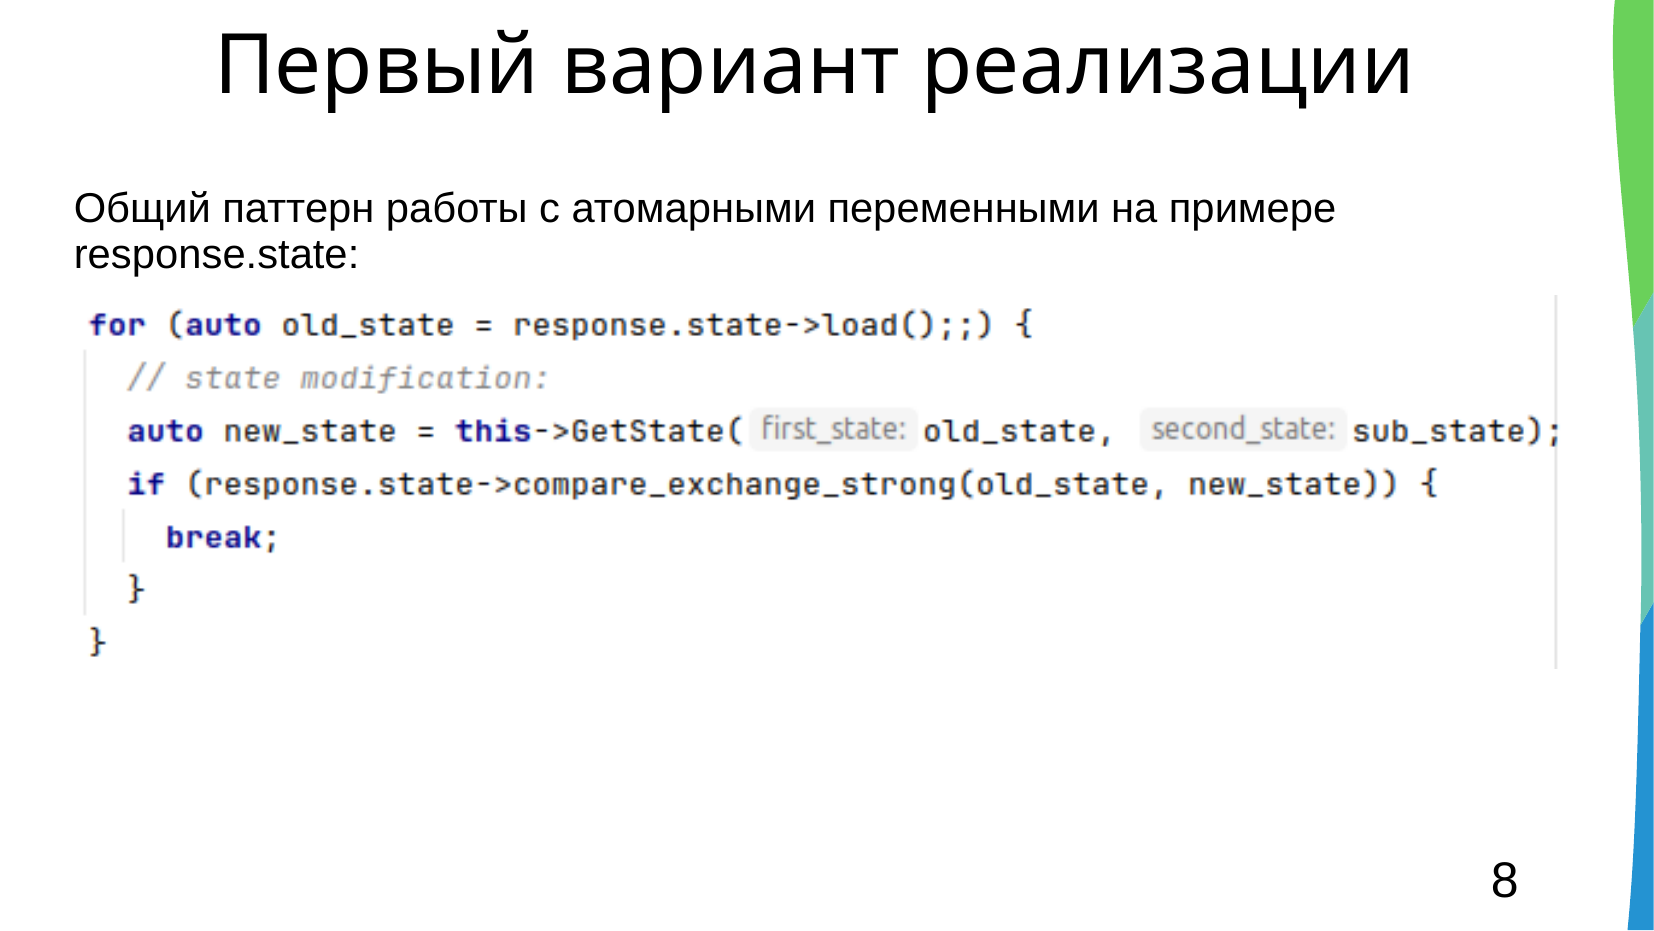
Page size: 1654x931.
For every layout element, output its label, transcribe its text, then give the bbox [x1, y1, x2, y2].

text_box <number> [1476, 845, 1654, 916]
title Первый вариант реализации [118, 4, 1512, 119]
picture [65, 295, 1565, 669]
text_box Общий паттерн работы с атомарными переменными на примере response.state: [59, 177, 1407, 304]
